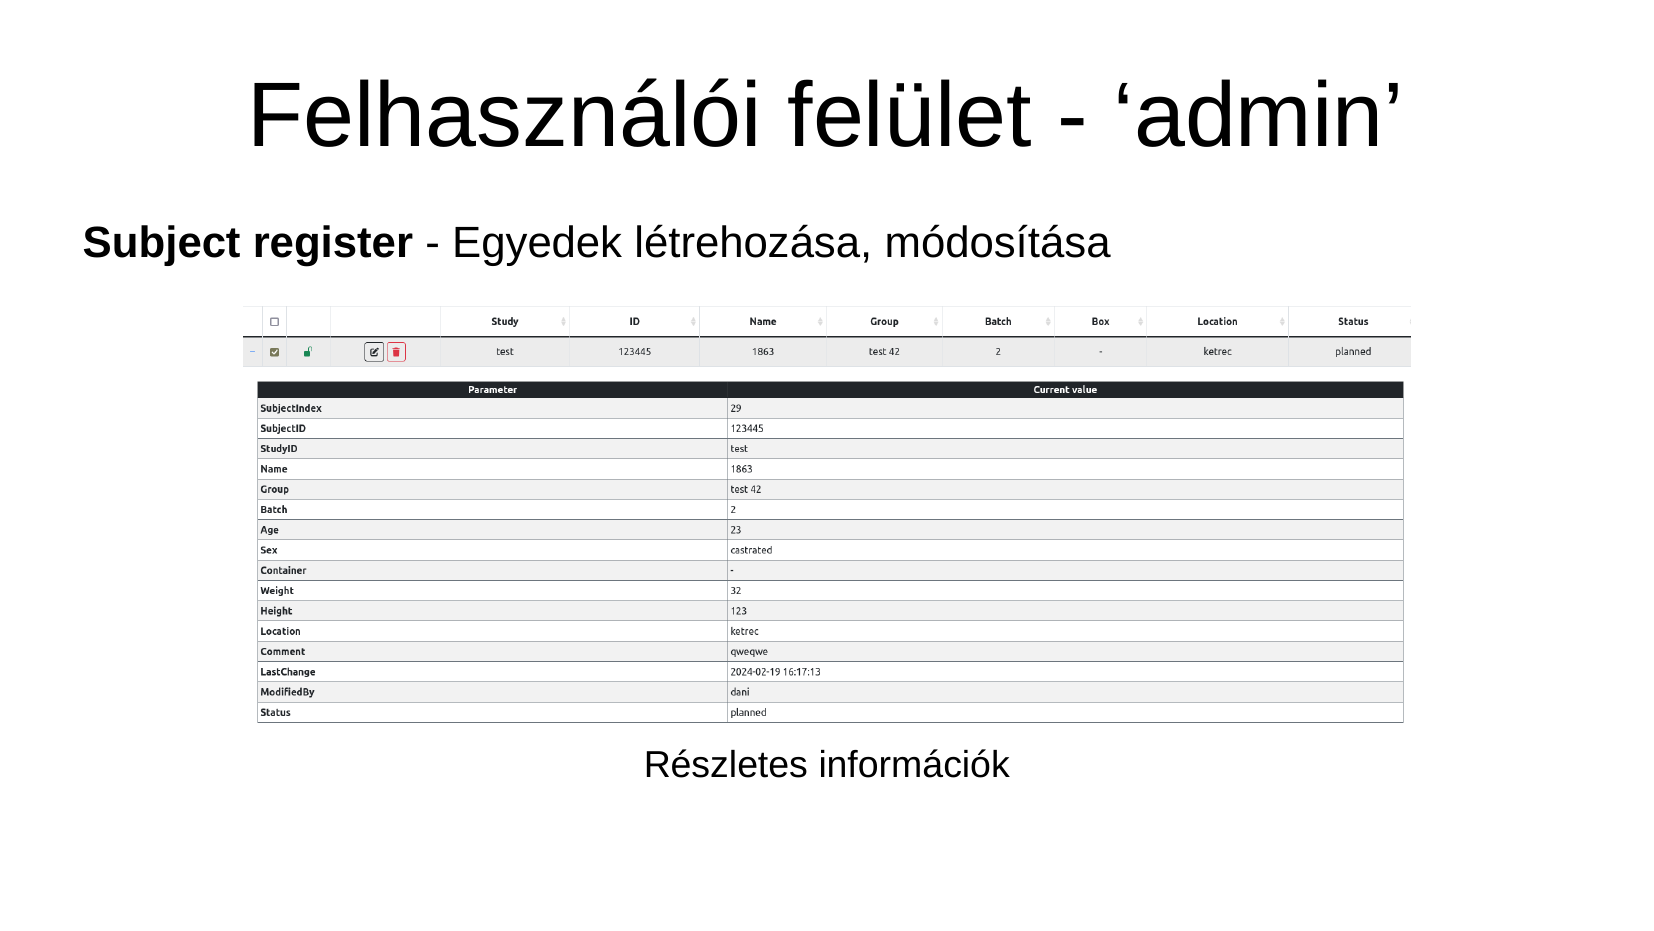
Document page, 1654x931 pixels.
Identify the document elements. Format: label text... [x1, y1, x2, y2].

title Felhasználói felület - ‘admin’ [82, 37, 1571, 193]
picture [243, 302, 1411, 731]
list Subject register - Egyedek létrehozása, módosítása [82, 217, 1571, 301]
text_box Részletes információk [628, 735, 1025, 793]
